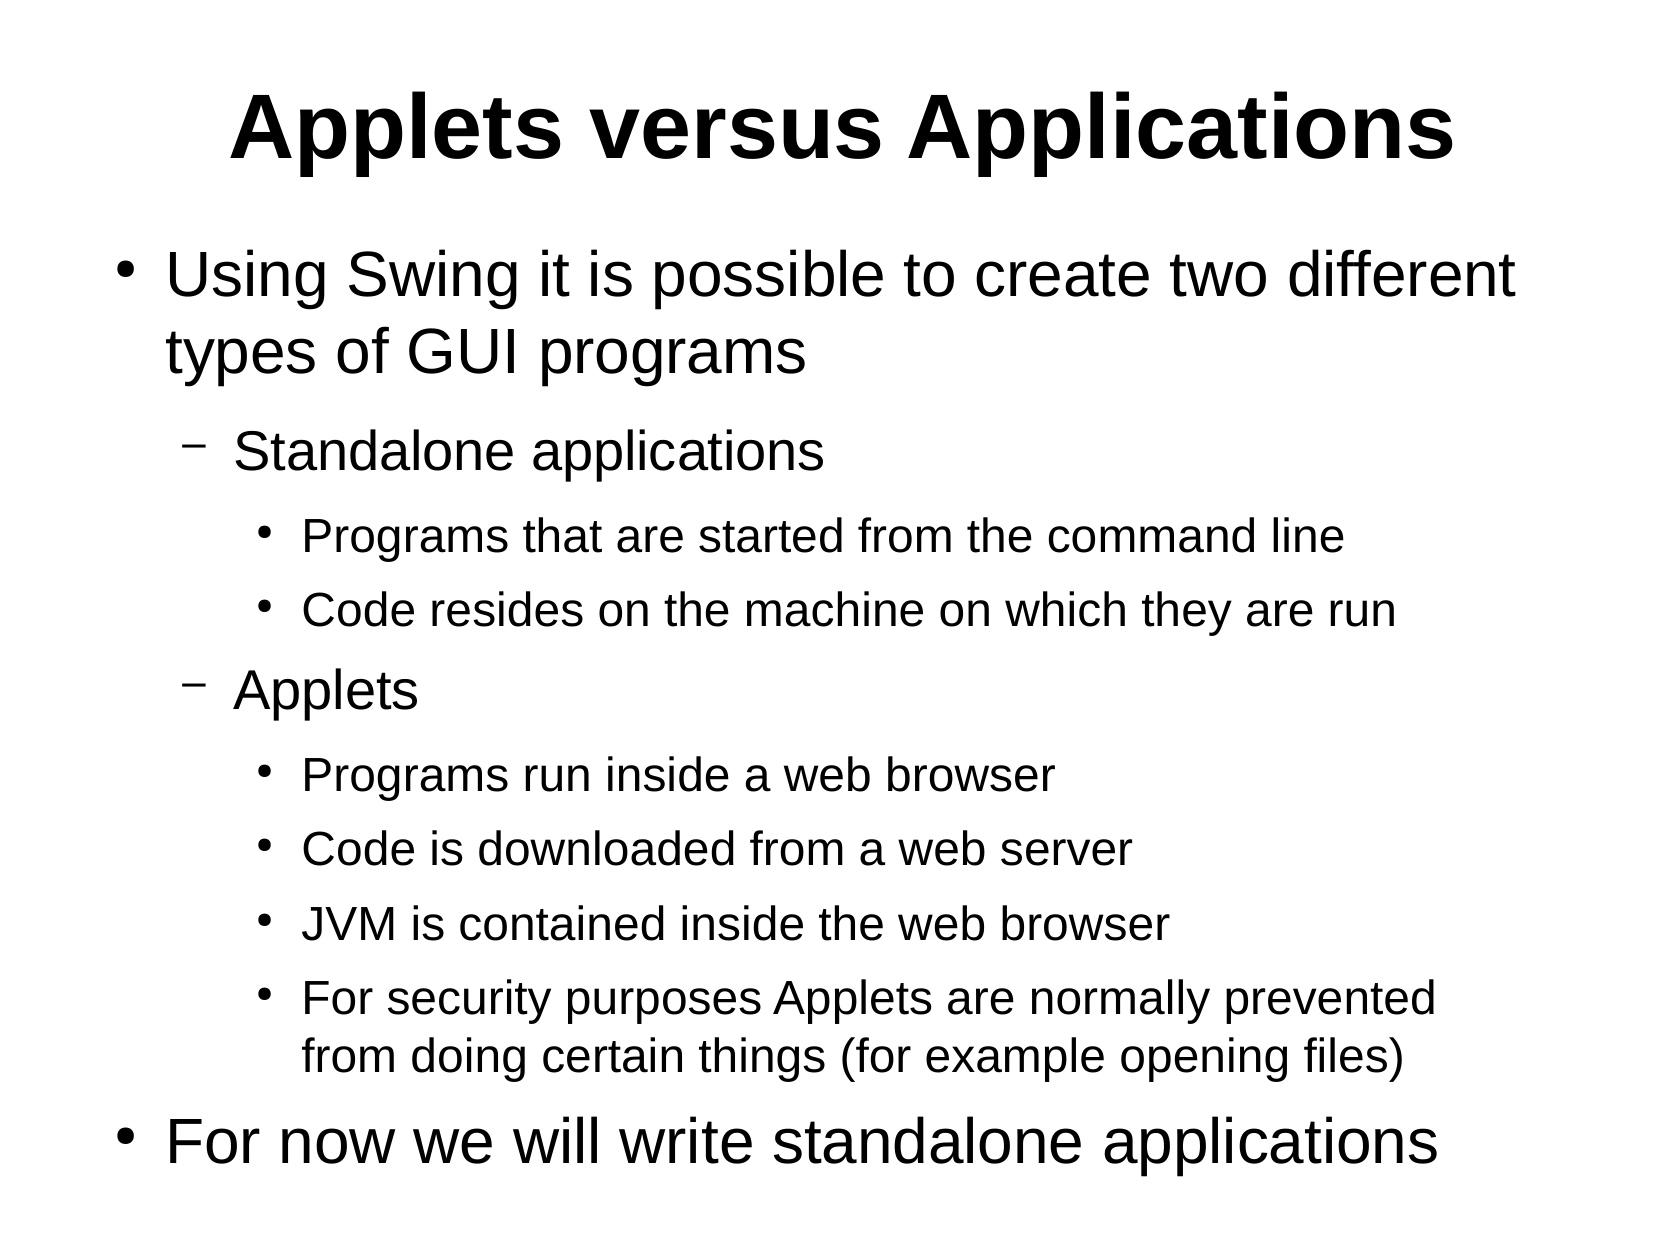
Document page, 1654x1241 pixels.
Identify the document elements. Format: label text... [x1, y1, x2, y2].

list Using Swing it is possible to create two different types of GUI programs Standalone applications Programs that are started from the command line Code resides on the machine on which they are run Applets Programs run inside a web browser Code is downloaded from a web server JVM is contained inside the web browser For security purposes Applets are normally prevented from doing certain things (for example opening files) For now we will write standalone applications [82, 225, 1538, 1186]
title Applets versus Applications [82, 49, 1571, 196]
